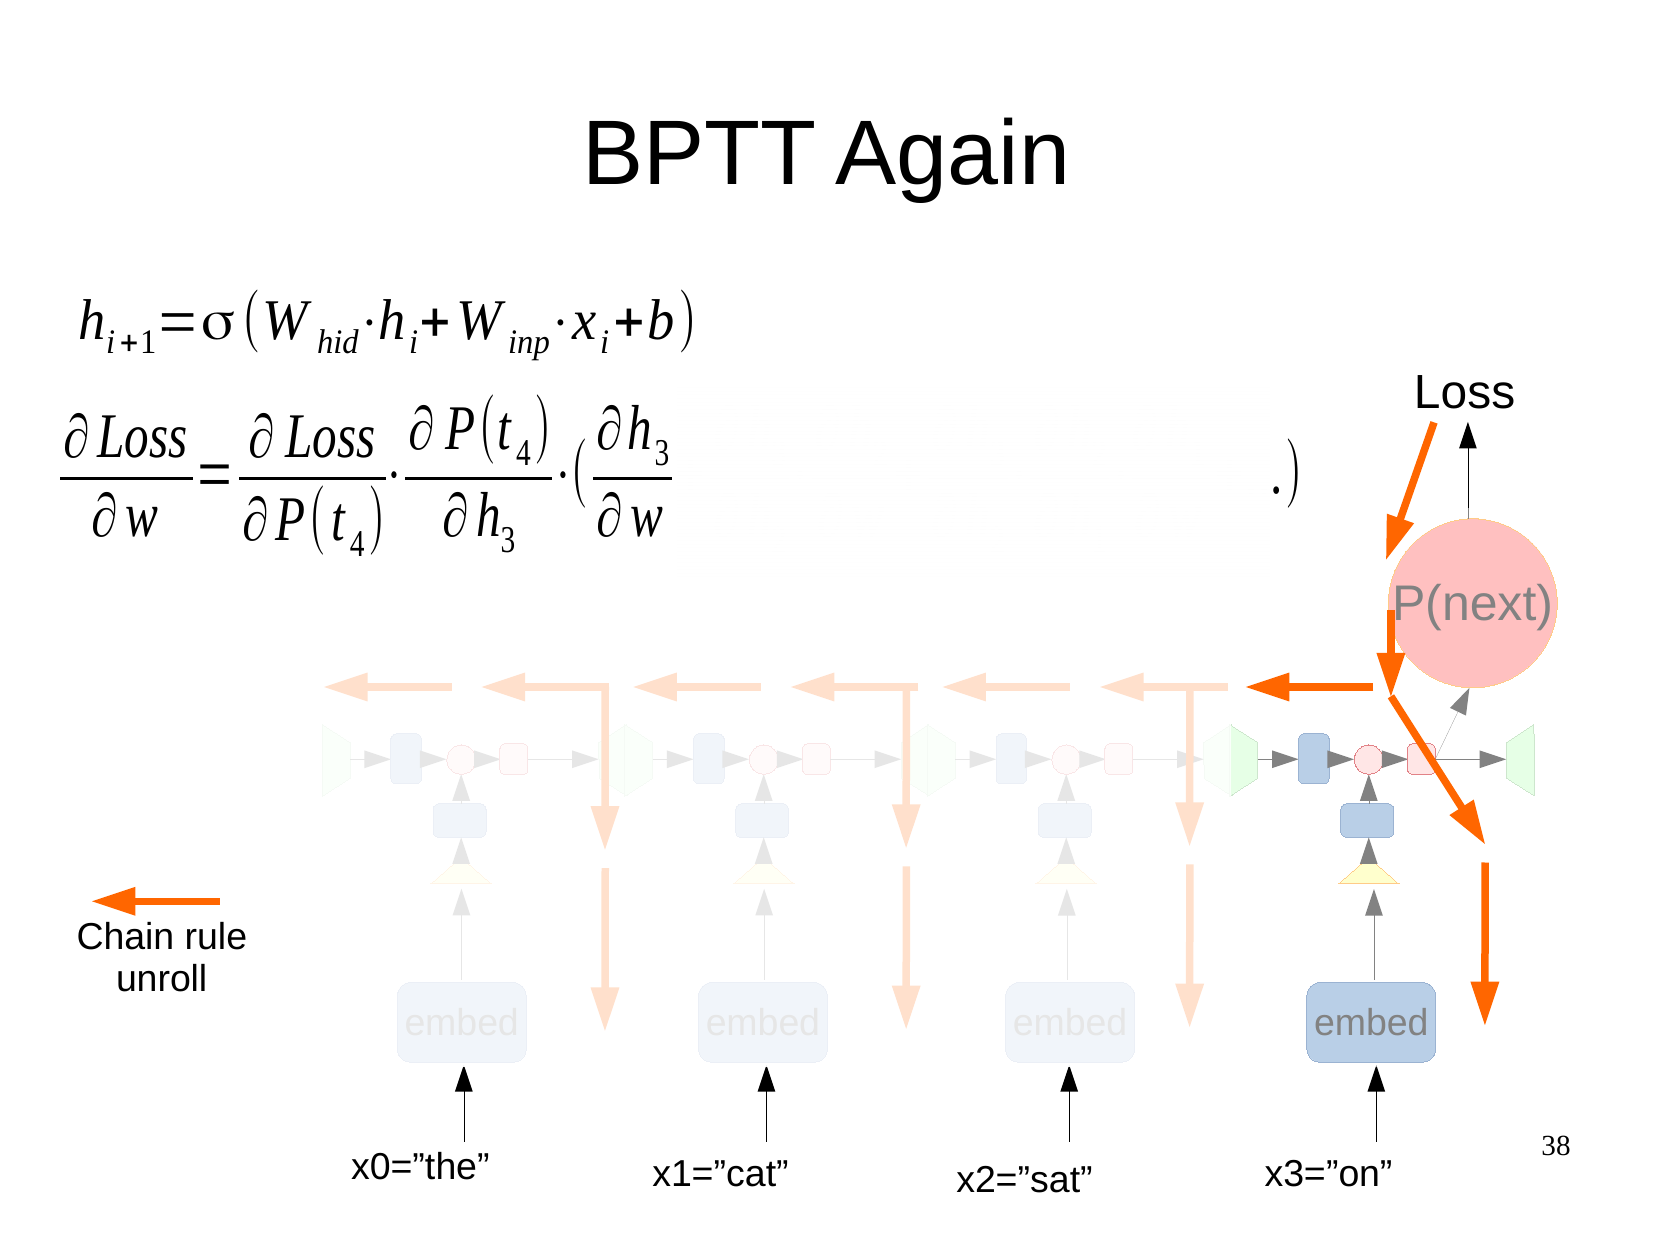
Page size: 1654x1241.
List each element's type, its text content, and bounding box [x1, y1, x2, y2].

text_box Loss [1399, 357, 1531, 447]
text_box Chain rule unroll [61, 908, 262, 1007]
text_box x3=”on” [1249, 1144, 1464, 1202]
text_box x1=”cat” [637, 1144, 847, 1202]
chart [45, 389, 677, 564]
title BPTT Again [82, 49, 1571, 257]
chart [65, 285, 711, 361]
picture [160, 384, 1592, 1068]
text_box x2=”sat” [941, 1150, 1168, 1208]
text_box x0=”the” [336, 1138, 546, 1196]
chart [1270, 389, 1313, 564]
